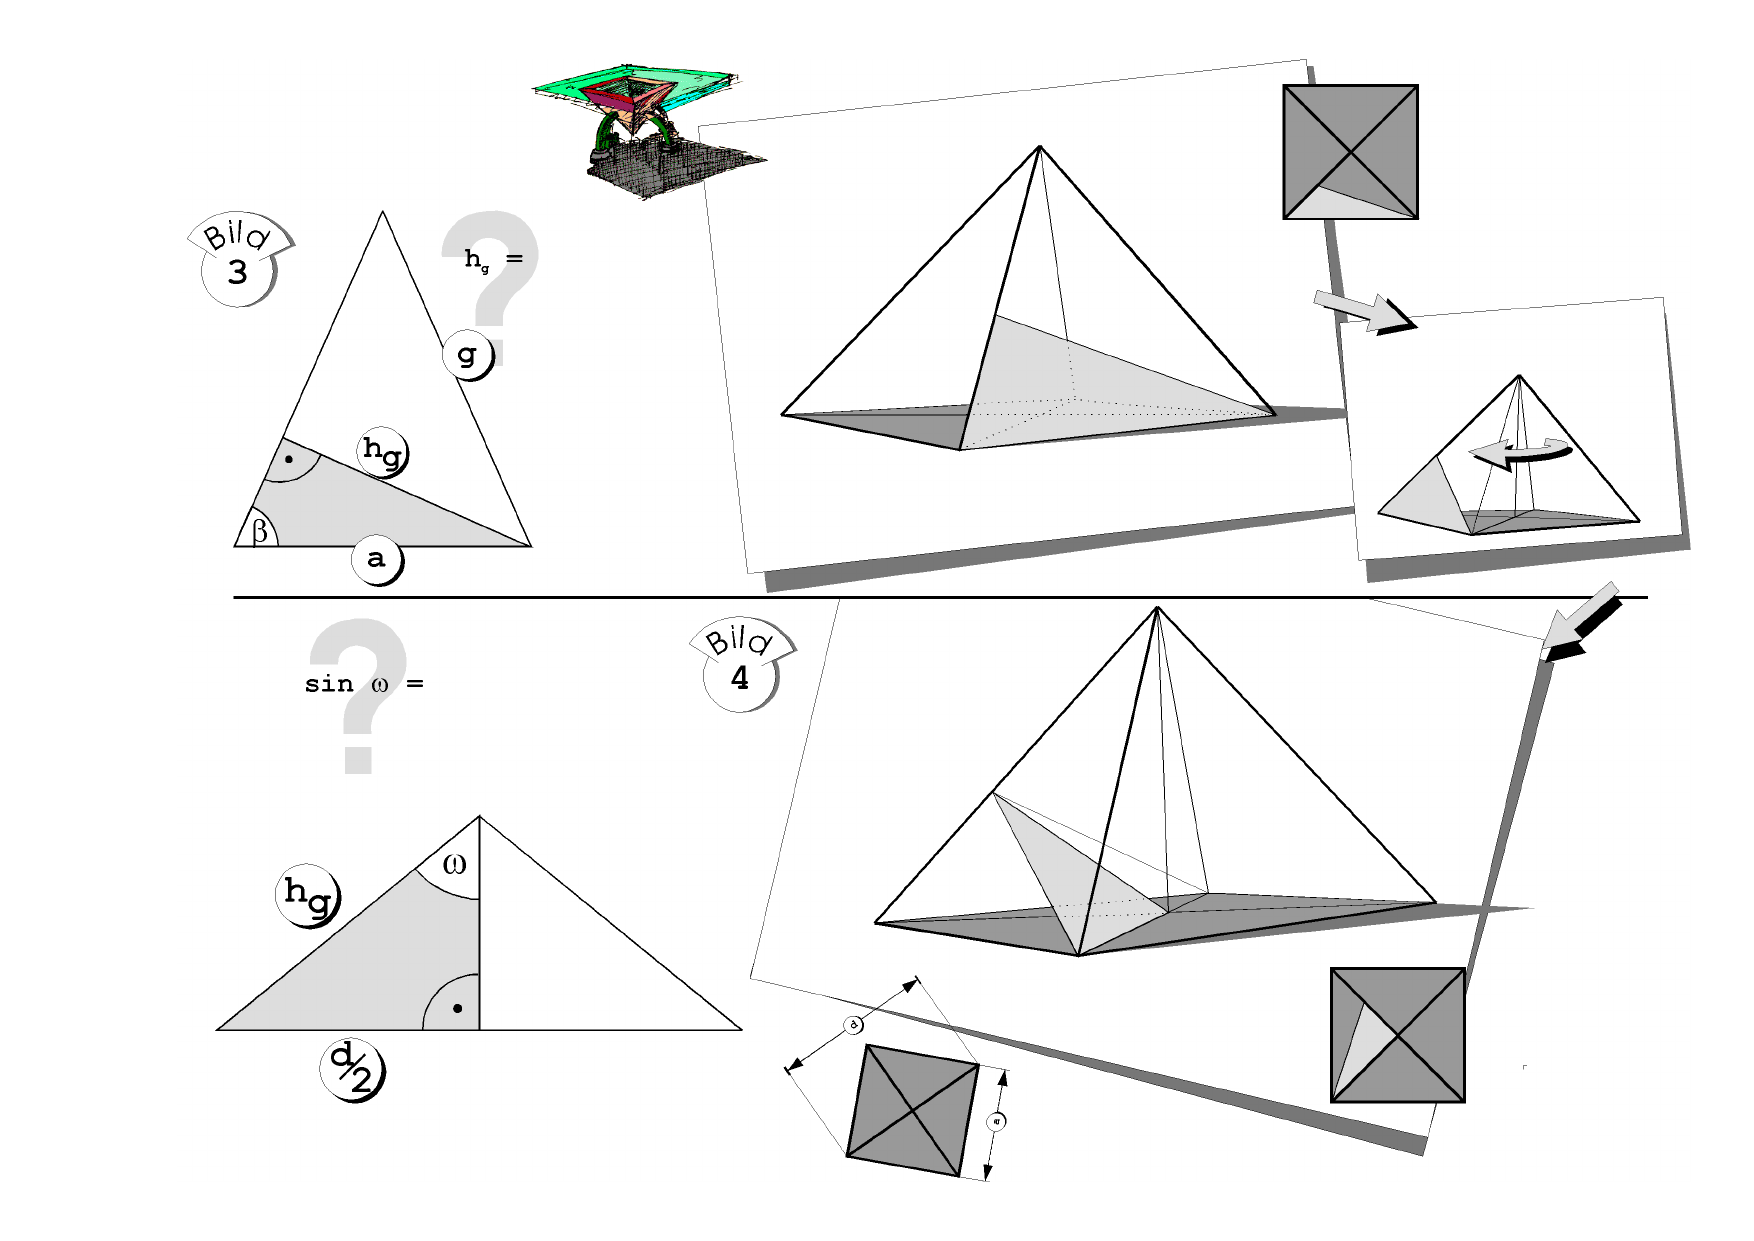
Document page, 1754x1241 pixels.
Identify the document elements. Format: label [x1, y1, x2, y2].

picture [177, 58, 1691, 1182]
